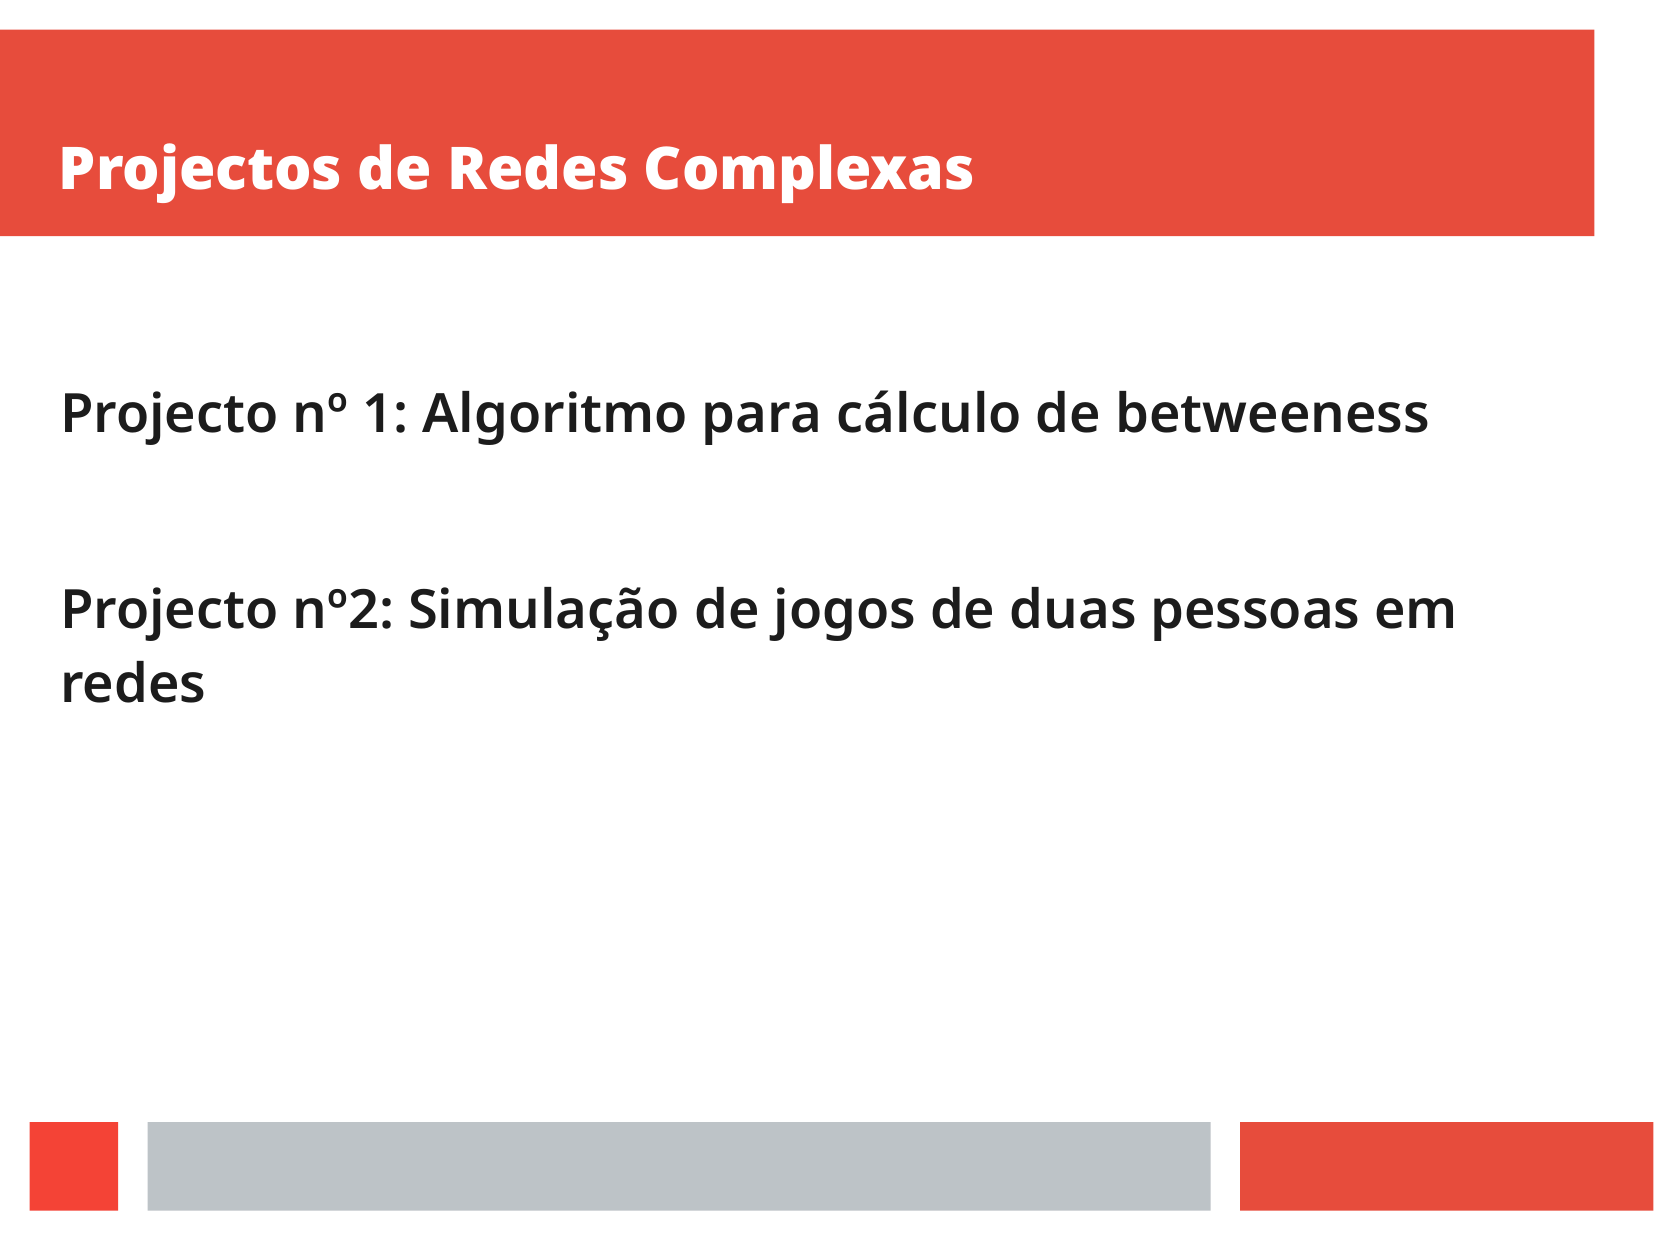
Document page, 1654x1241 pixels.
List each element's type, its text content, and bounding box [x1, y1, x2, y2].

list Projecto nº 1: Algoritmo para cálculo de betweeness Projecto nº2: Simulação de jogos de duas pessoas em redes [60, 375, 1566, 1143]
title Projectos de Redes Complexas [59, 59, 1595, 207]
